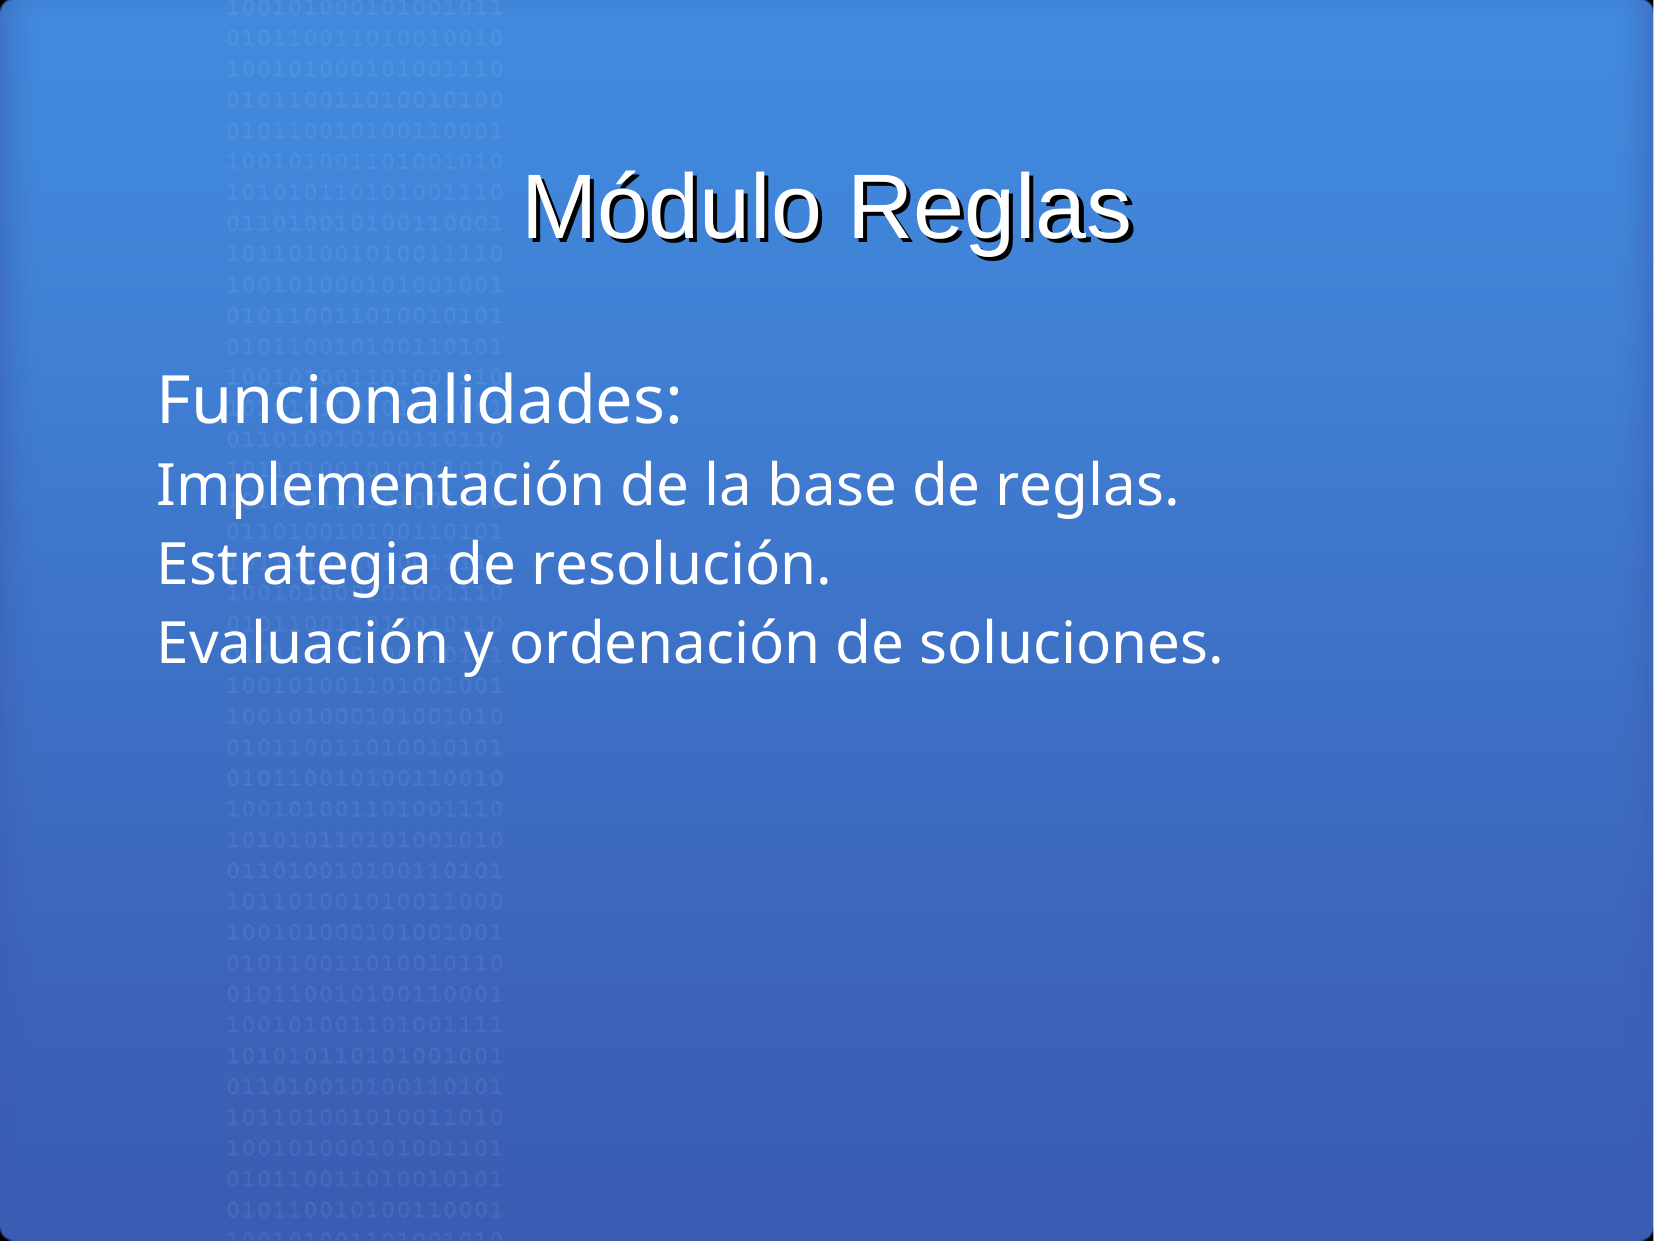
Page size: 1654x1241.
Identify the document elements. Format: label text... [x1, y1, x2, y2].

subtitle Funcionalidades: Implementación de la base de reglas. Estrategia de resolución. Evaluación y ordenación de soluciones. [121, 352, 1534, 1119]
picture [0, 0, 1654, 1241]
title Módulo Reglas [121, 110, 1534, 303]
